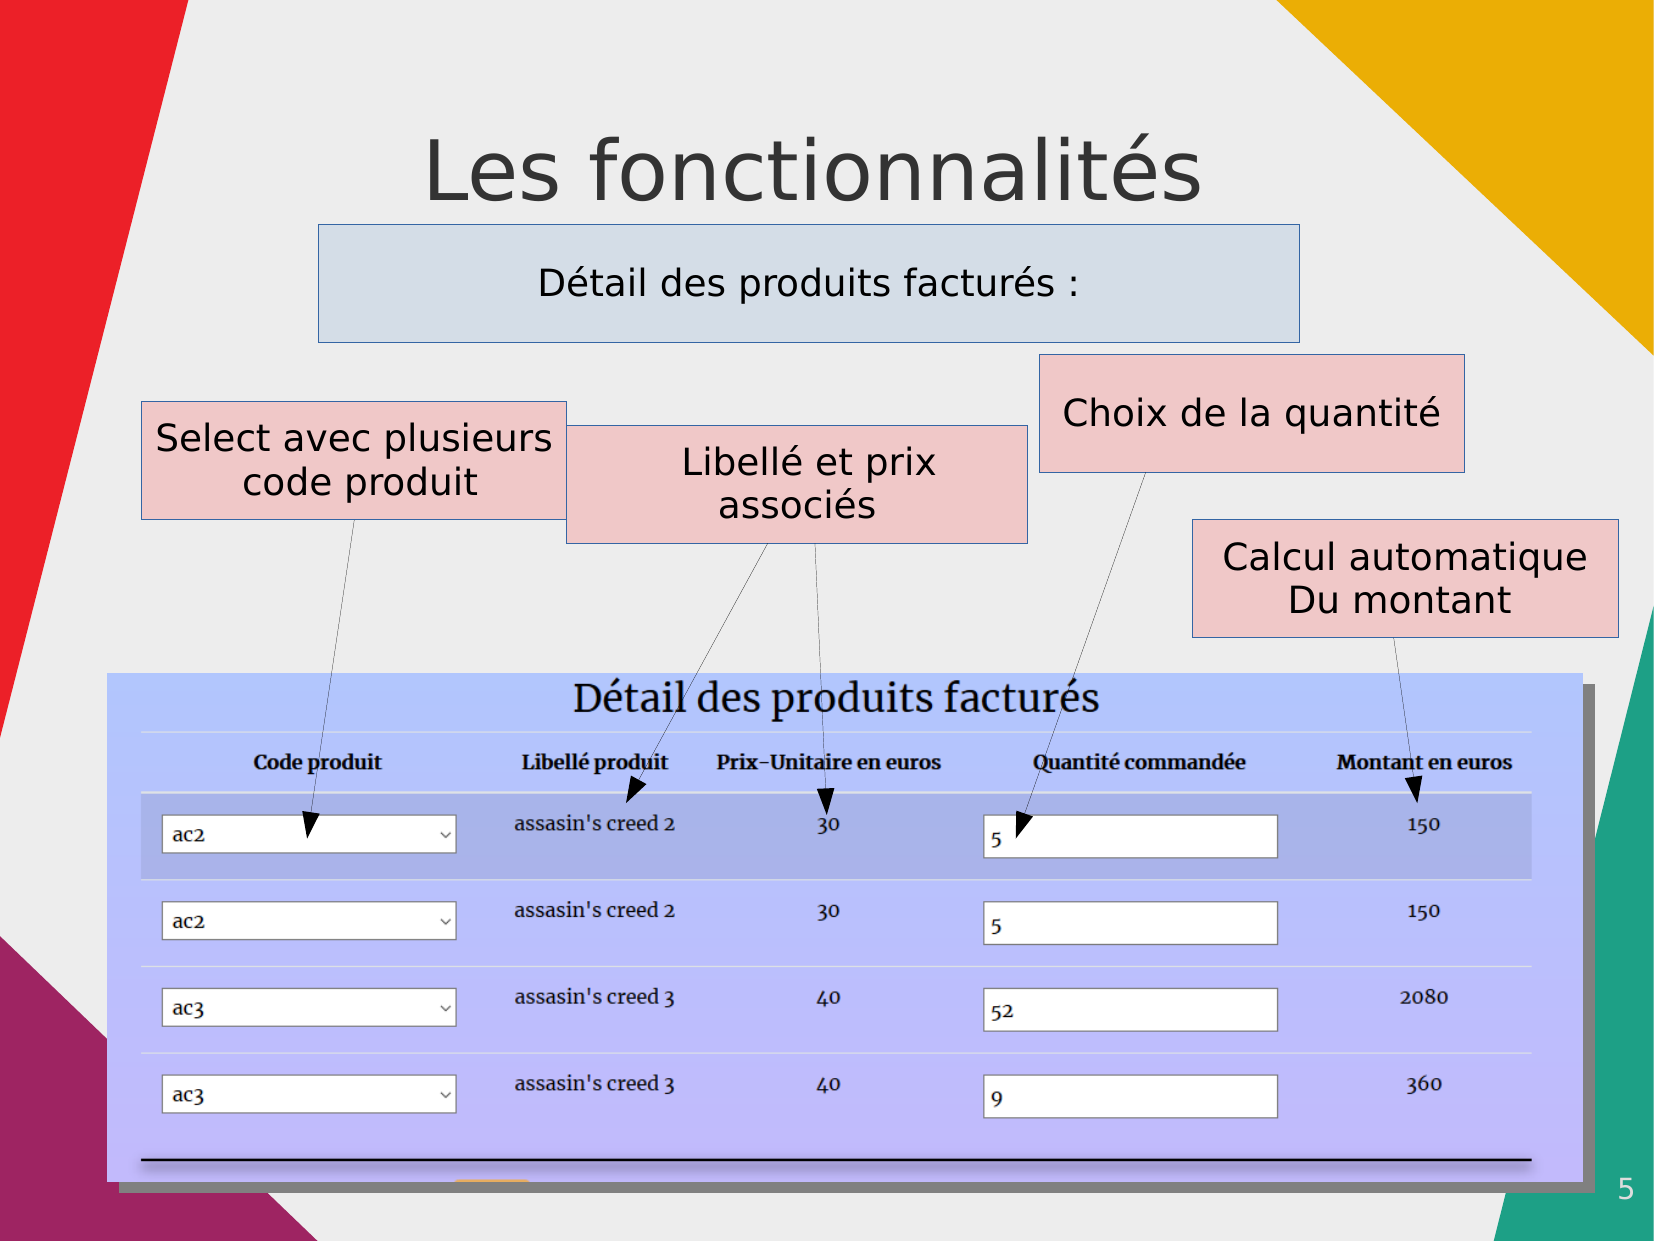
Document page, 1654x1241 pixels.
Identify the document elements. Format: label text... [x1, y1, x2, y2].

text_box Calcul automatique Du montant [1192, 519, 1619, 638]
text_box Select avec plusieurs code produit [141, 401, 567, 520]
text_box Libellé et prix associés [566, 425, 1028, 544]
text_box Détail des produits facturés : [318, 224, 1300, 343]
title Les fonctionnalités [114, 73, 1539, 271]
picture [107, 673, 1583, 1182]
text_box Choix de la quantité [1039, 354, 1465, 473]
